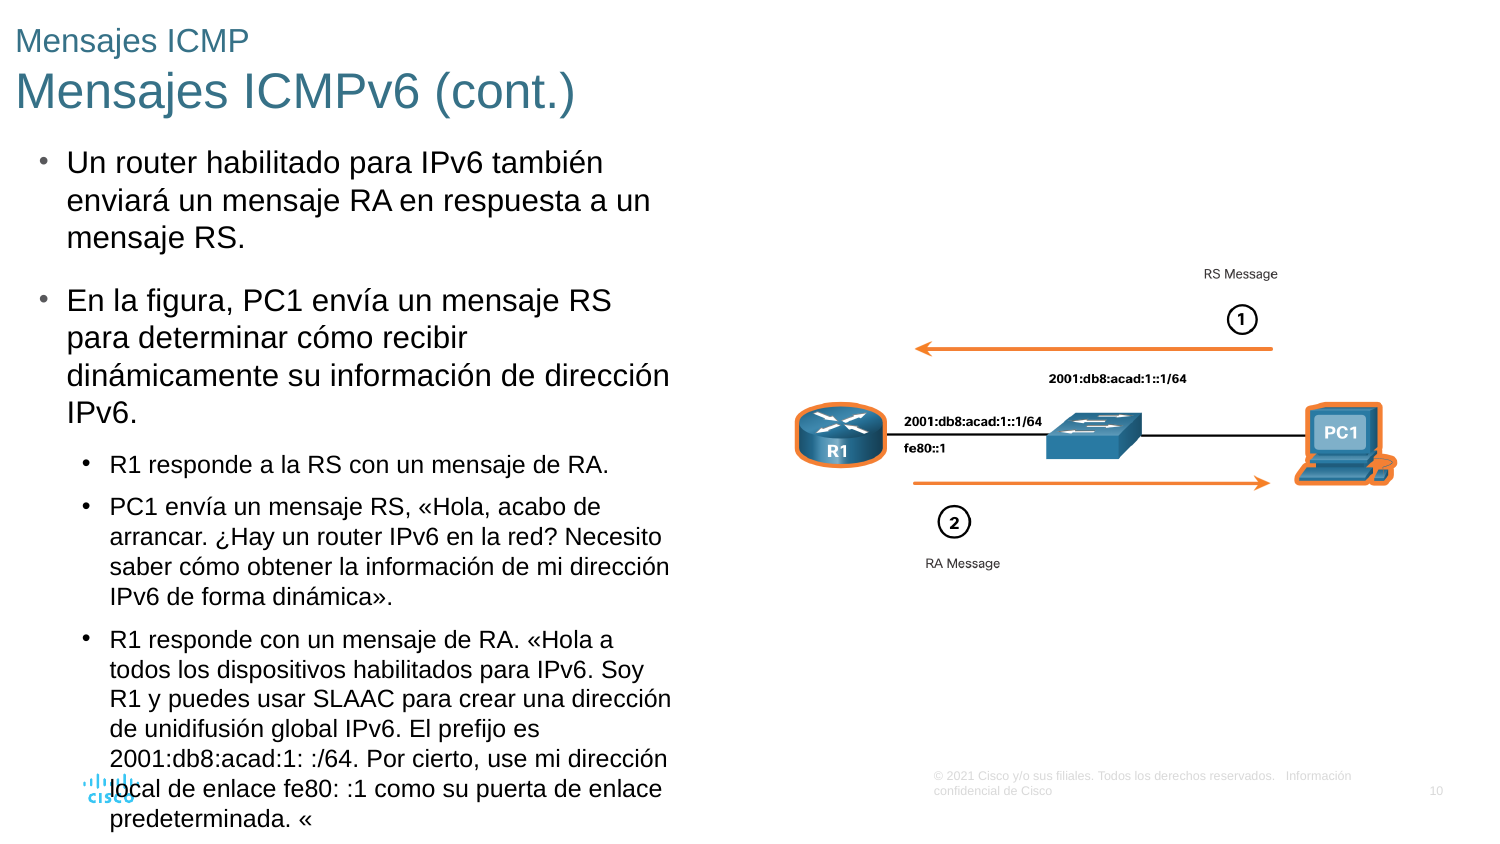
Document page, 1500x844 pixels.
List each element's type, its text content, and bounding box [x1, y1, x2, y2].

list Un router habilitado para IPv6 también enviará un mensaje RA en respuesta a un mensaje RS. En la figura, PC1 envía un mensaje RS para determinar cómo recibir dinámicamente su información de dirección IPv6. R1 responde a la RS con un mensaje de RA. PC1 envía un mensaje RS, «Hola, acabo de arrancar. ¿Hay un router IPv6 en la red? Necesito saber cómo obtener la información de mi dirección IPv6 de forma dinámica». R1 responde con un mensaje de RA. «Hola a todos los dispositivos habilitados para IPv6. Soy R1 y puedes usar SLAAC para crear una dirección de unidifusión global IPv6. El prefijo es 2001:db8:acad:1: :/64. Por cierto, use mi dirección local de enlace fe80: :1 como su puerta de enlace predeterminada. « [23, 135, 706, 759]
title Mensajes ICMP Mensajes ICMPv6 (cont.) [0, 6, 1500, 131]
picture [750, 221, 1432, 622]
